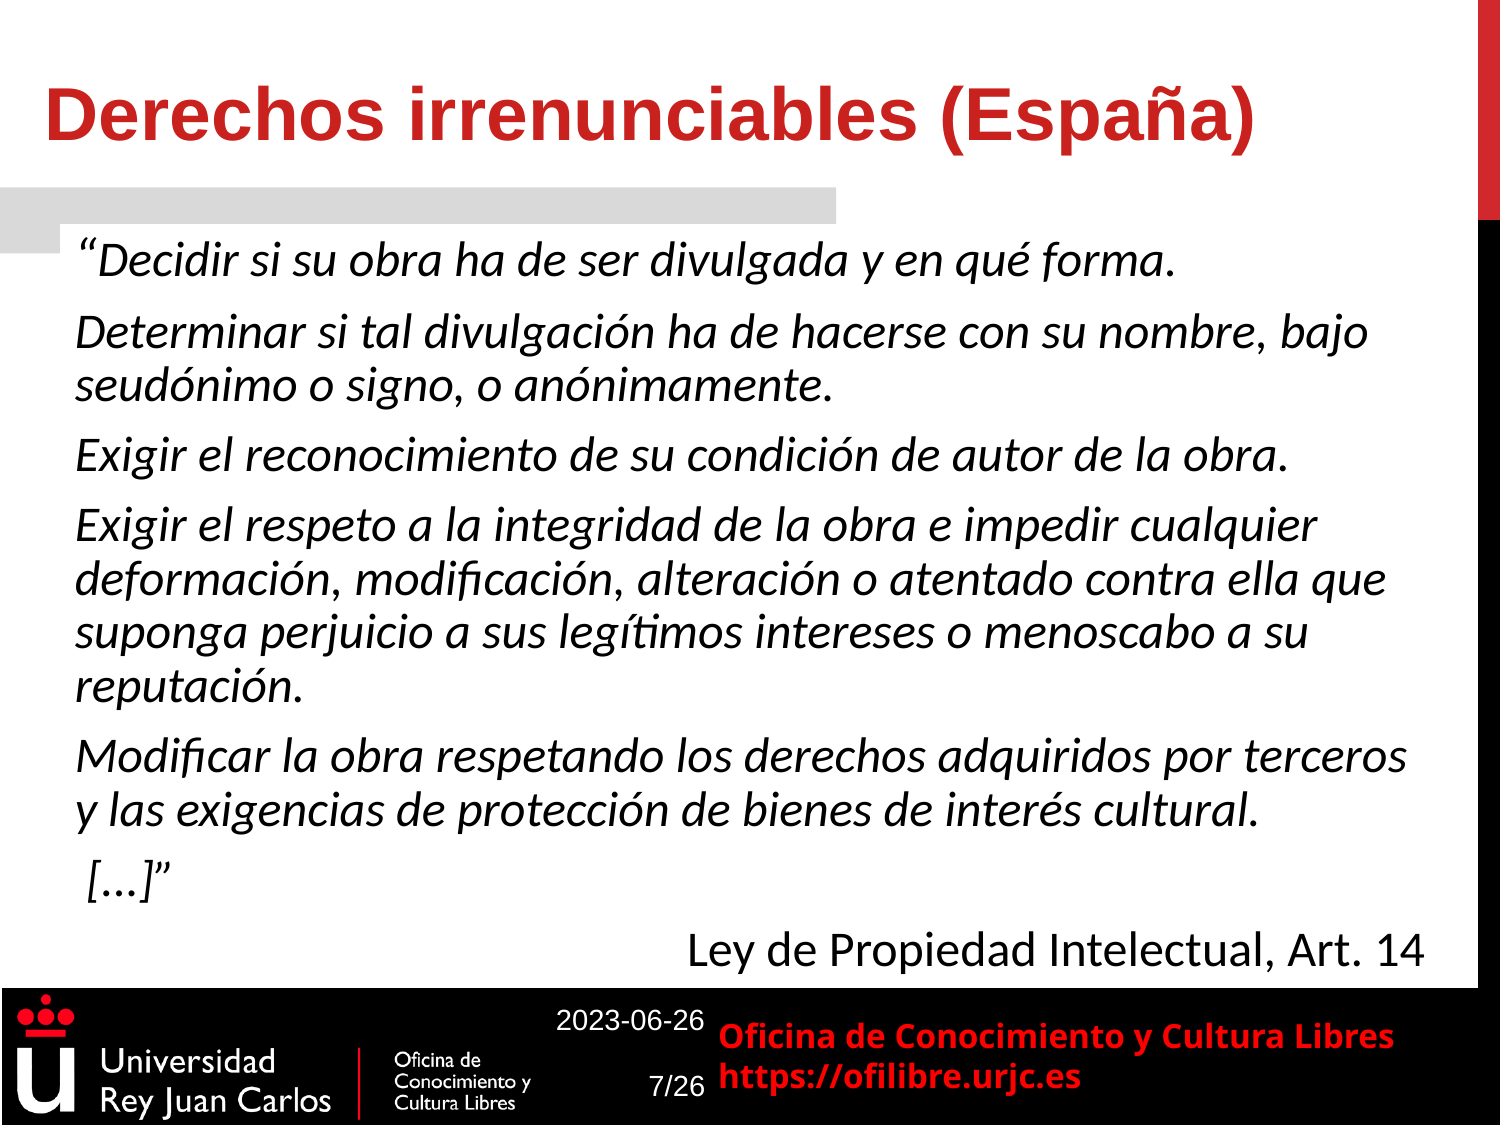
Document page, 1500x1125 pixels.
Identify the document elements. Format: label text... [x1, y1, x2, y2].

picture [17, 994, 531, 1120]
title [75, 7, 1425, 196]
text_box “Decidir si su obra ha de ser divulgada y en qué forma. Determinar si tal divulgación ha de hacerse con su nombre, bajo seudónimo o signo, o anónimamente. Exigir el reconocimiento de su condición de autor de la obra. Exigir el respeto a la integridad de la obra e impedir cualquier deformación, modificación, alteración o atentado contra ella que suponga perjuicio a sus legítimos intereses o menoscabo a su reputación. Modificar la obra respetando los derechos adquiridos por terceros y las exigencias de protección de bienes de interés cultural. [...]” Ley de Propiedad Intelectual, Art. 14 [60, 224, 1441, 987]
text_box Derechos irrenunciables (España) [30, 64, 1306, 248]
